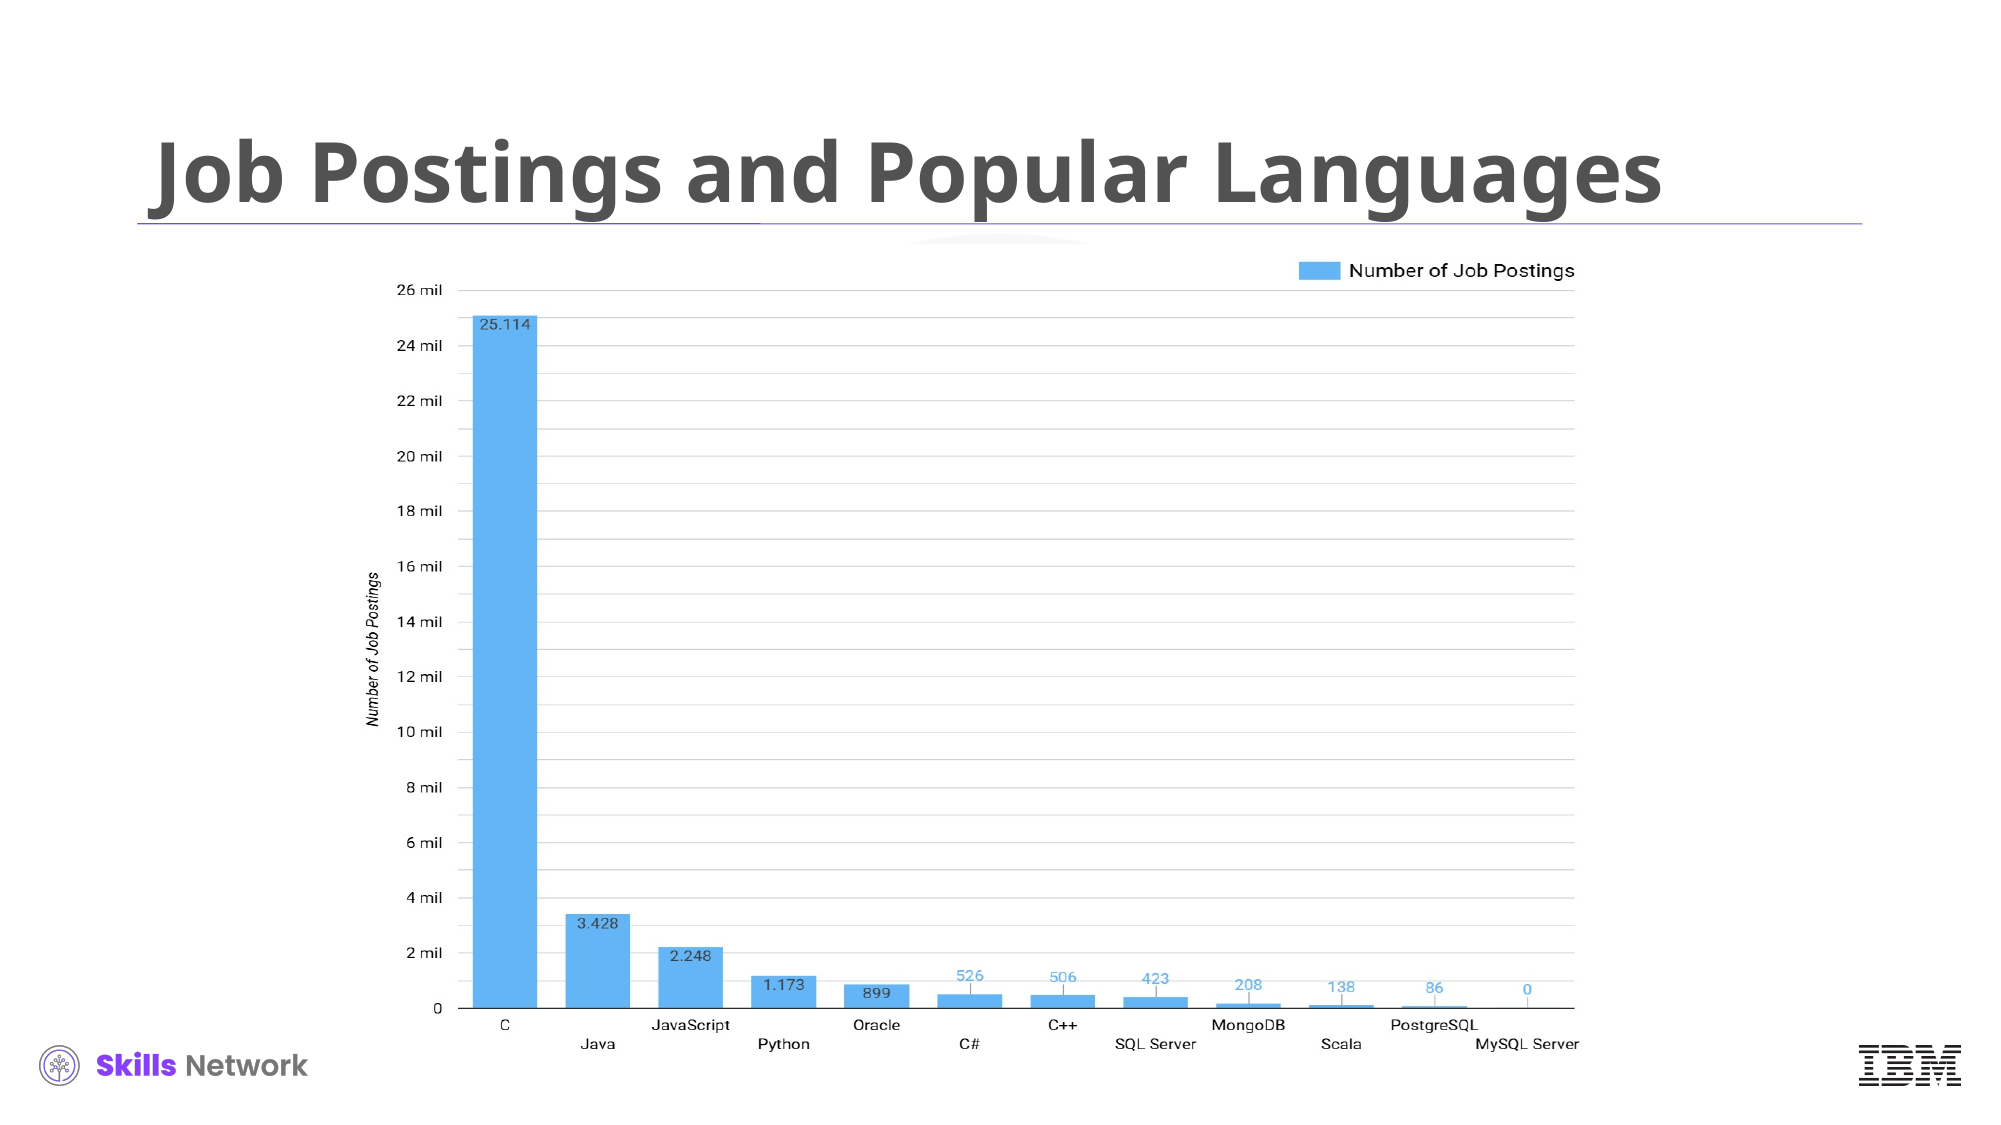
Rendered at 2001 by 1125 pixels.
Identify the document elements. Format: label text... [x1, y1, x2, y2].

title Job Postings and Popular Languages [118, 62, 1920, 281]
picture [354, 244, 1595, 1064]
picture [39, 1045, 308, 1086]
picture [1859, 1045, 1961, 1086]
